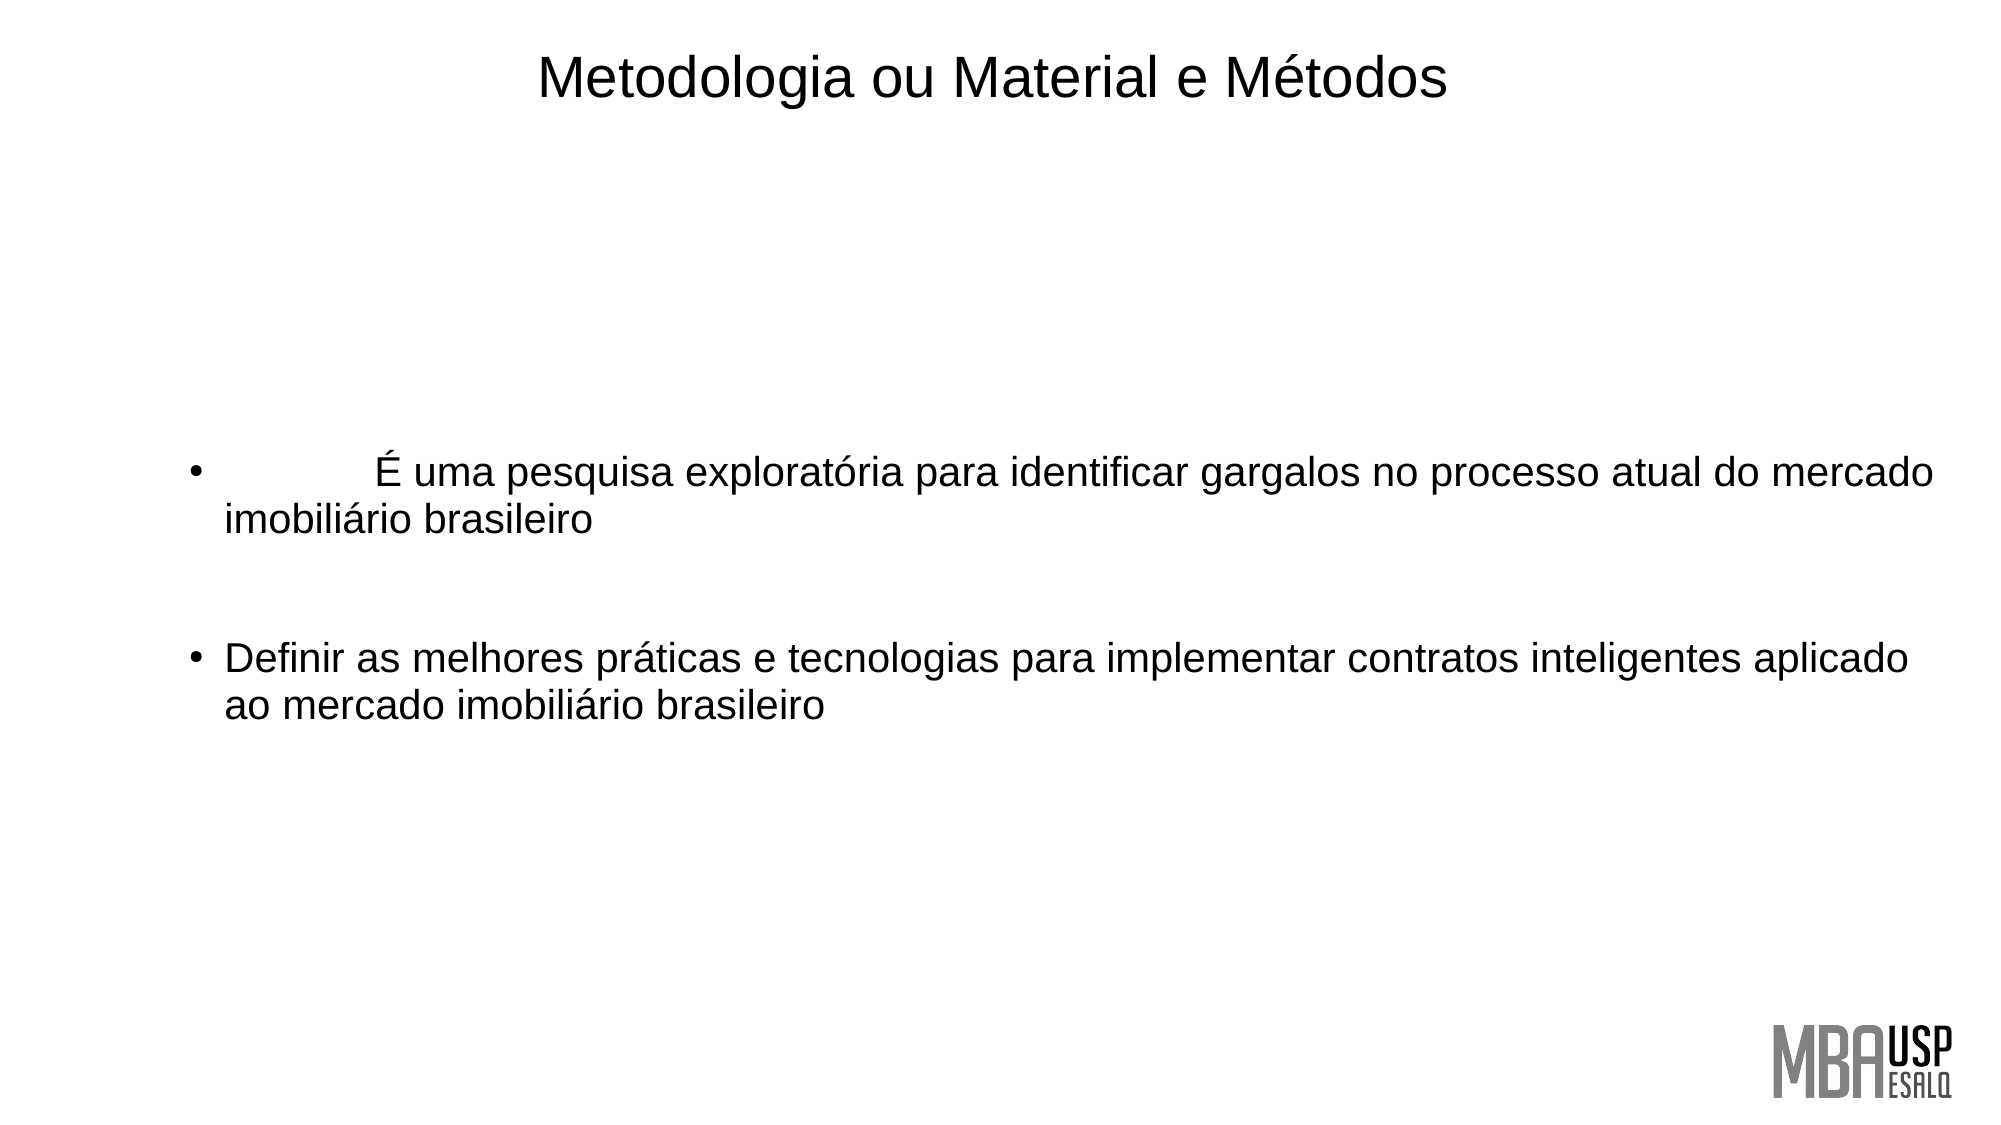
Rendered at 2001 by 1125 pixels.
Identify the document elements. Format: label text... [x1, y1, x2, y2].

text_box Metodologia ou Material e Métodos [37, 37, 1951, 118]
picture [1765, 1021, 1960, 1102]
text_box É uma pesquisa exploratória para identificar gargalos no processo atual do mercado imobiliário brasileiro Definir as melhores práticas e tecnologias para implementar contratos inteligentes aplicado ao mercado imobiliário brasileiro [82, 150, 1951, 976]
